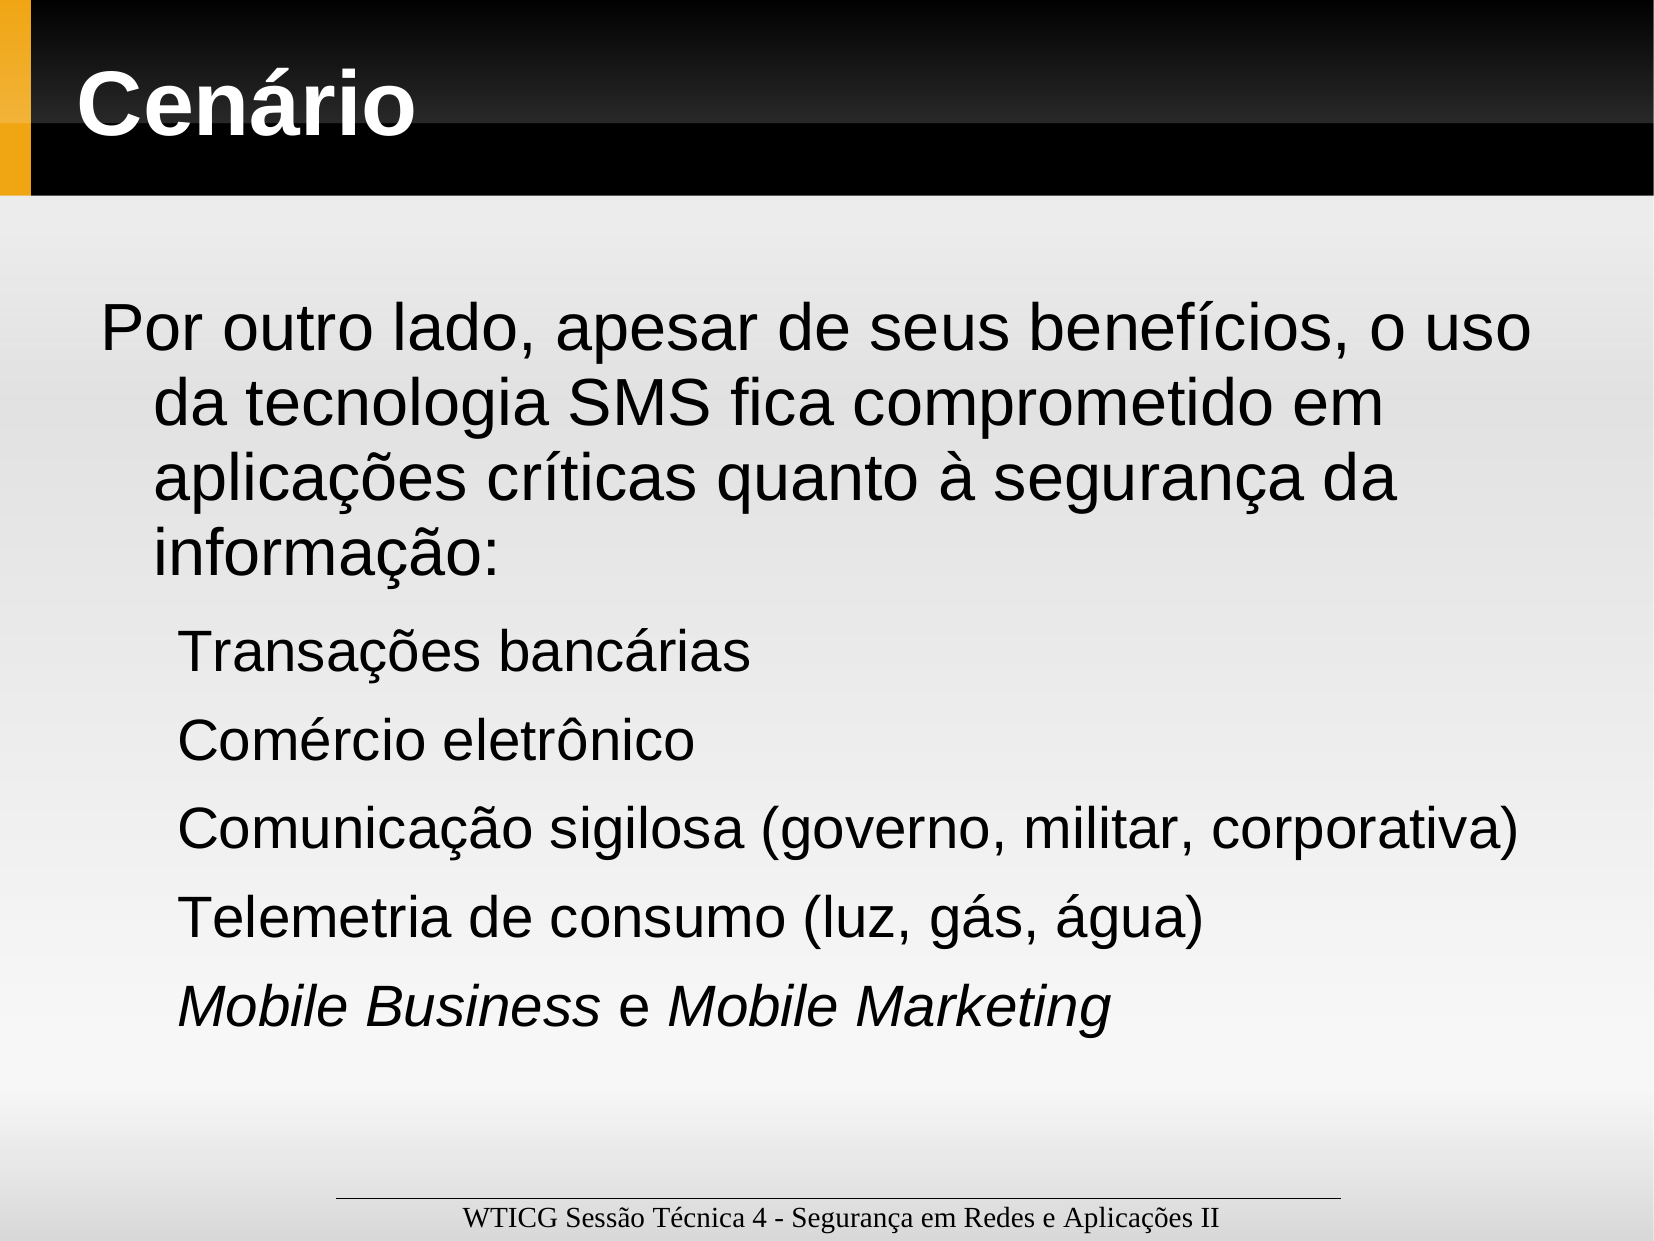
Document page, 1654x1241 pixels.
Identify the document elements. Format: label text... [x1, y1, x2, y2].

picture [0, 0, 1654, 1241]
list Por outro lado, apesar de seus benefícios, o uso da tecnologia SMS fica comprometido em aplicações críticas quanto à segurança da informação: Transações bancárias Comércio eletrônico Comunicação sigilosa (governo, militar, corporativa) Telemetria de consumo (luz, gás, água) Mobile Business e Mobile Marketing [82, 290, 1571, 1109]
title Cenário [76, 0, 1565, 208]
